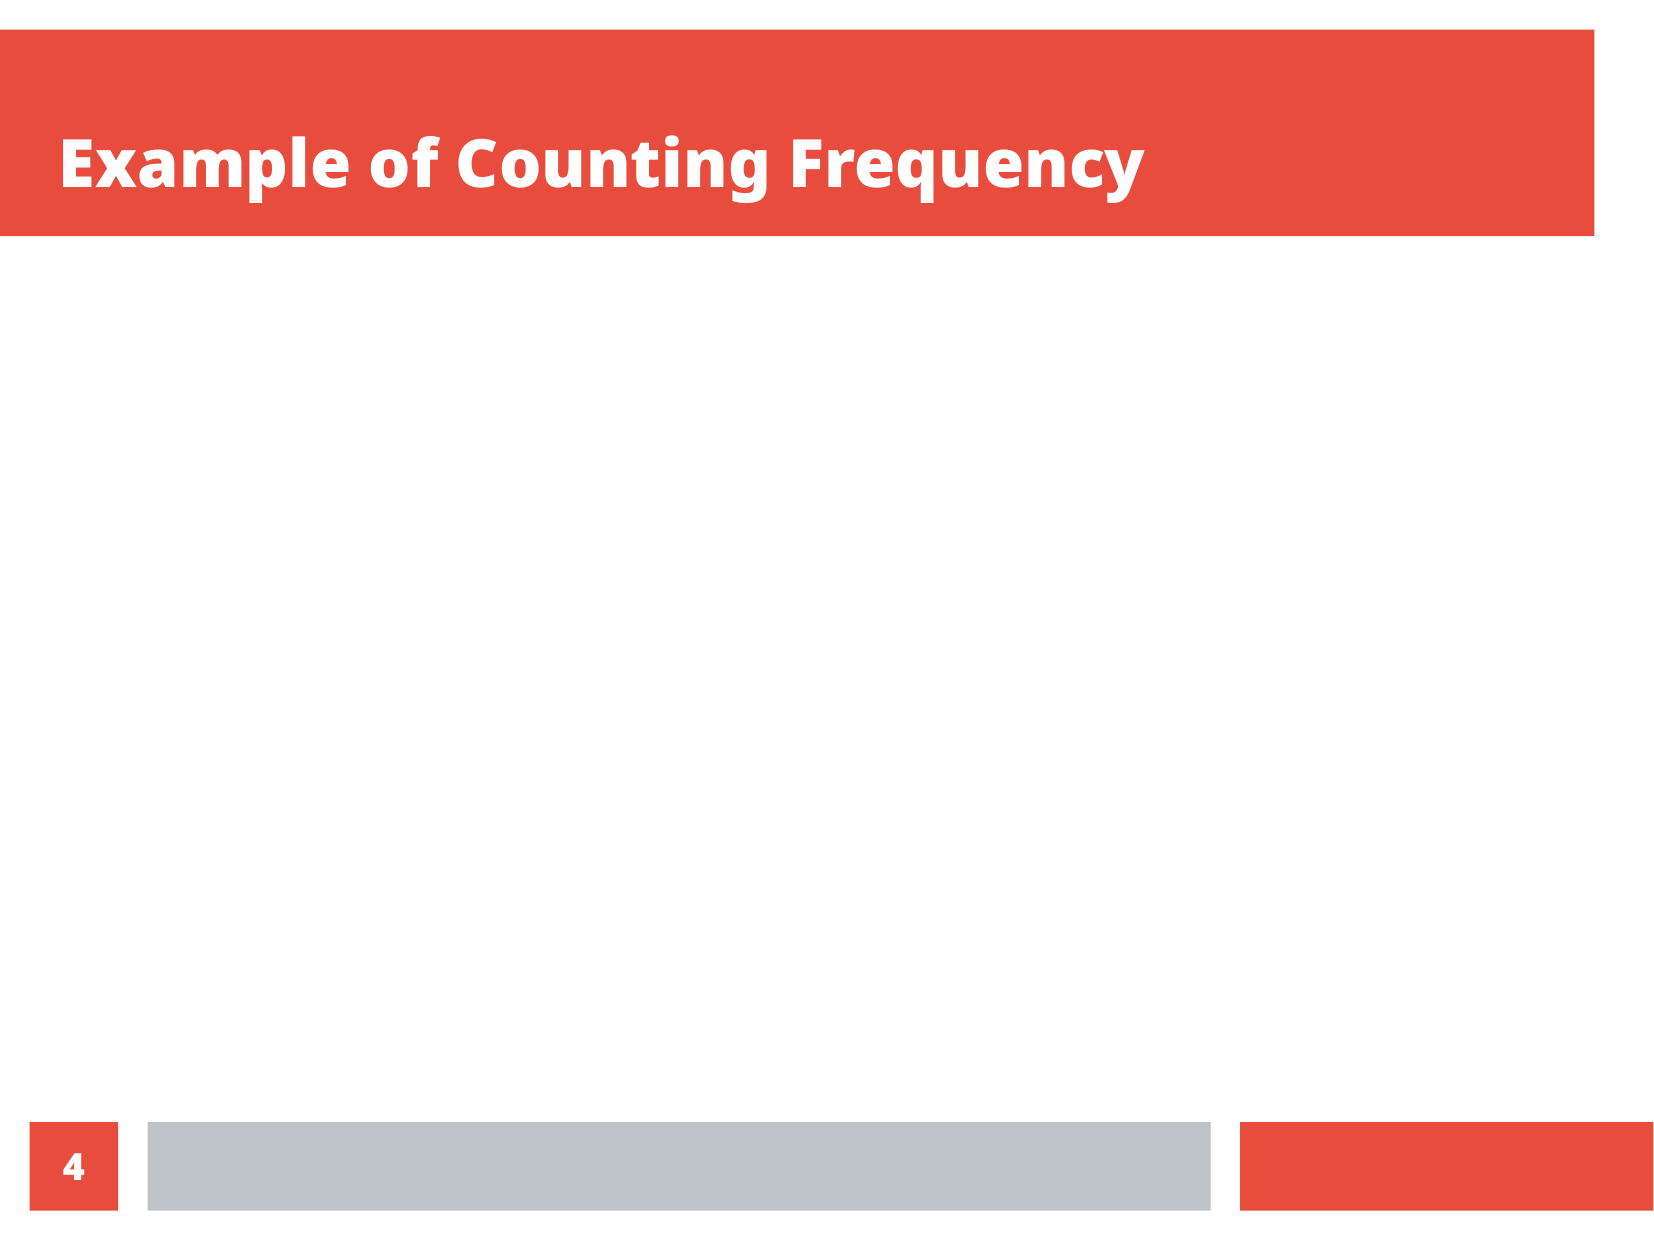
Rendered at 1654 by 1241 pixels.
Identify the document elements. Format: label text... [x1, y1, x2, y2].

title Example of Counting Frequency [59, 59, 1595, 207]
